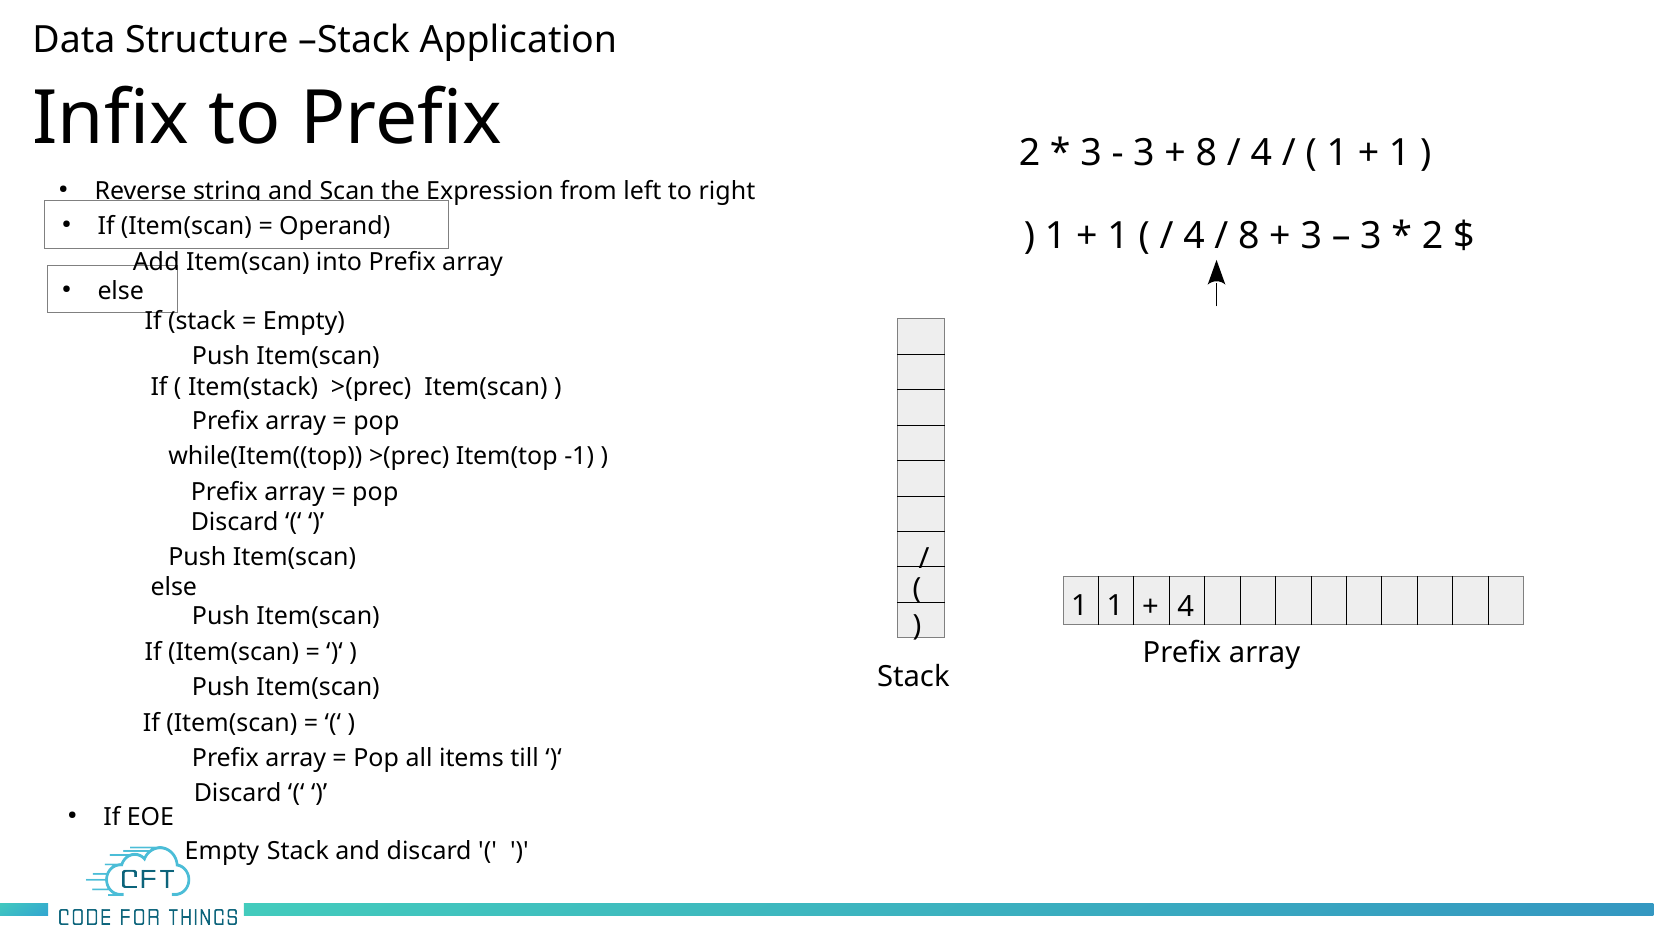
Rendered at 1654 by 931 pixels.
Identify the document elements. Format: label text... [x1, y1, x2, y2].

text_box Empty Stack and discard '(' ')' [134, 820, 656, 880]
text_box [897, 390, 945, 425]
text_box 4 [1162, 577, 1211, 627]
text_box If (Item(scan) = ‘)‘ ) [94, 625, 508, 671]
picture [59, 846, 237, 925]
text_box If (Item(scan) = ‘(‘ ) [92, 696, 449, 756]
text_box If ( Item(stack) >(prec) Item(scan) ) [100, 360, 632, 406]
text_box Push Item(scan) [118, 531, 390, 576]
text_box Add Item(scan) into Prefix array [82, 236, 780, 286]
text_box Prefix array = pop [141, 395, 498, 430]
text_box Discard ‘(‘ ‘)’ [140, 496, 376, 531]
text_box else [47, 265, 213, 325]
text_box [1312, 576, 1346, 625]
text_box Prefix array = Pop all items till ‘)‘ [141, 732, 685, 792]
text_box [897, 355, 945, 389]
text_box while(Item((top)) >(prec) Item(top -1) ) [118, 430, 762, 489]
text_box / [903, 529, 944, 559]
text_box 2 * 3 - 3 + 8 / 4 / ( 1 + 1 ) [968, 118, 1554, 178]
text_box ( [897, 559, 953, 609]
text_box Prefix array = pop [140, 466, 442, 526]
text_box [897, 318, 945, 354]
text_box [897, 426, 945, 460]
text_box Stack [862, 647, 973, 697]
text_box If (stack = Empty) [94, 295, 449, 355]
text_box else [100, 561, 243, 621]
text_box [1205, 576, 1240, 624]
text_box Reverse string and Scan the Expression from left to right [44, 165, 960, 225]
text_box [1276, 576, 1311, 624]
text_box [897, 532, 903, 559]
text_box [897, 497, 945, 531]
text_box Prefix array [1128, 624, 1341, 674]
text_box ) 1 + 1 ( / 4 / 8 + 3 – 3 * 2 $ [973, 200, 1577, 260]
title Data Structure –Stack Application Infix to Prefix [32, 12, 1536, 166]
text_box ) [897, 609, 943, 646]
text_box Push Item(scan) [141, 330, 473, 390]
text_box Push Item(scan) [141, 590, 414, 625]
text_box [1382, 576, 1417, 625]
text_box + [1127, 577, 1162, 627]
text_box [1453, 576, 1488, 625]
text_box 1 [1056, 576, 1105, 627]
text_box [1241, 576, 1275, 624]
text_box [1347, 576, 1381, 625]
text_box [1489, 576, 1524, 625]
text_box Push Item(scan) [141, 661, 473, 706]
text_box If (Item(scan) = Operand) [47, 200, 491, 260]
text_box [1418, 576, 1452, 625]
text_box [897, 461, 945, 496]
text_box If EOE [53, 791, 201, 836]
text_box 1 [1091, 577, 1127, 627]
text_box Discard ‘(‘ ‘)’ [143, 767, 475, 812]
